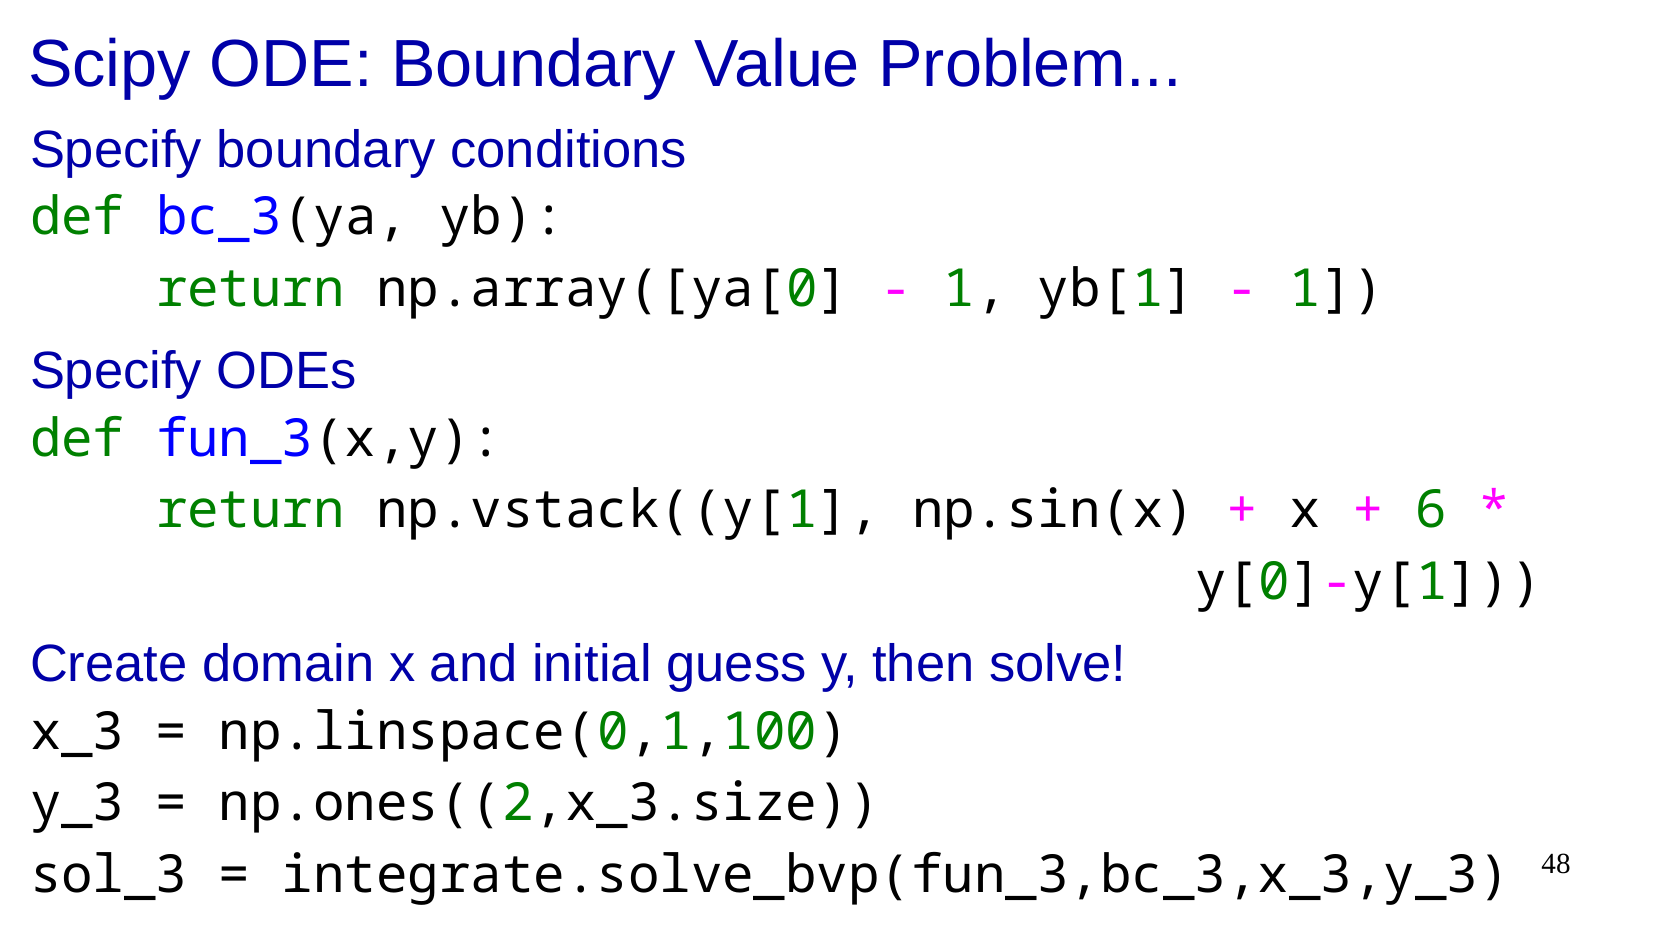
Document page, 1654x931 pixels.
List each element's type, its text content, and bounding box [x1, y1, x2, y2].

title Scipy ODE: Boundary Value Problem... [28, 21, 1626, 106]
list Specify boundary conditions def bc_3(ya, yb): return np.array([ya[0] - 1, yb[1] - 1]) Specify ODEs def fun_3(x,y): return np.vstack((y[1], np.sin(x) + x + 6 * y[0]-y[1])) Create domain x and initial guess y, then solve! x_3 = np.linspace(0,1,100) y_3 = np.ones((2,x_3.size)) sol_3 = integrate.solve_bvp(fun_3,bc_3,x_3,y_3) [30, 120, 1645, 916]
